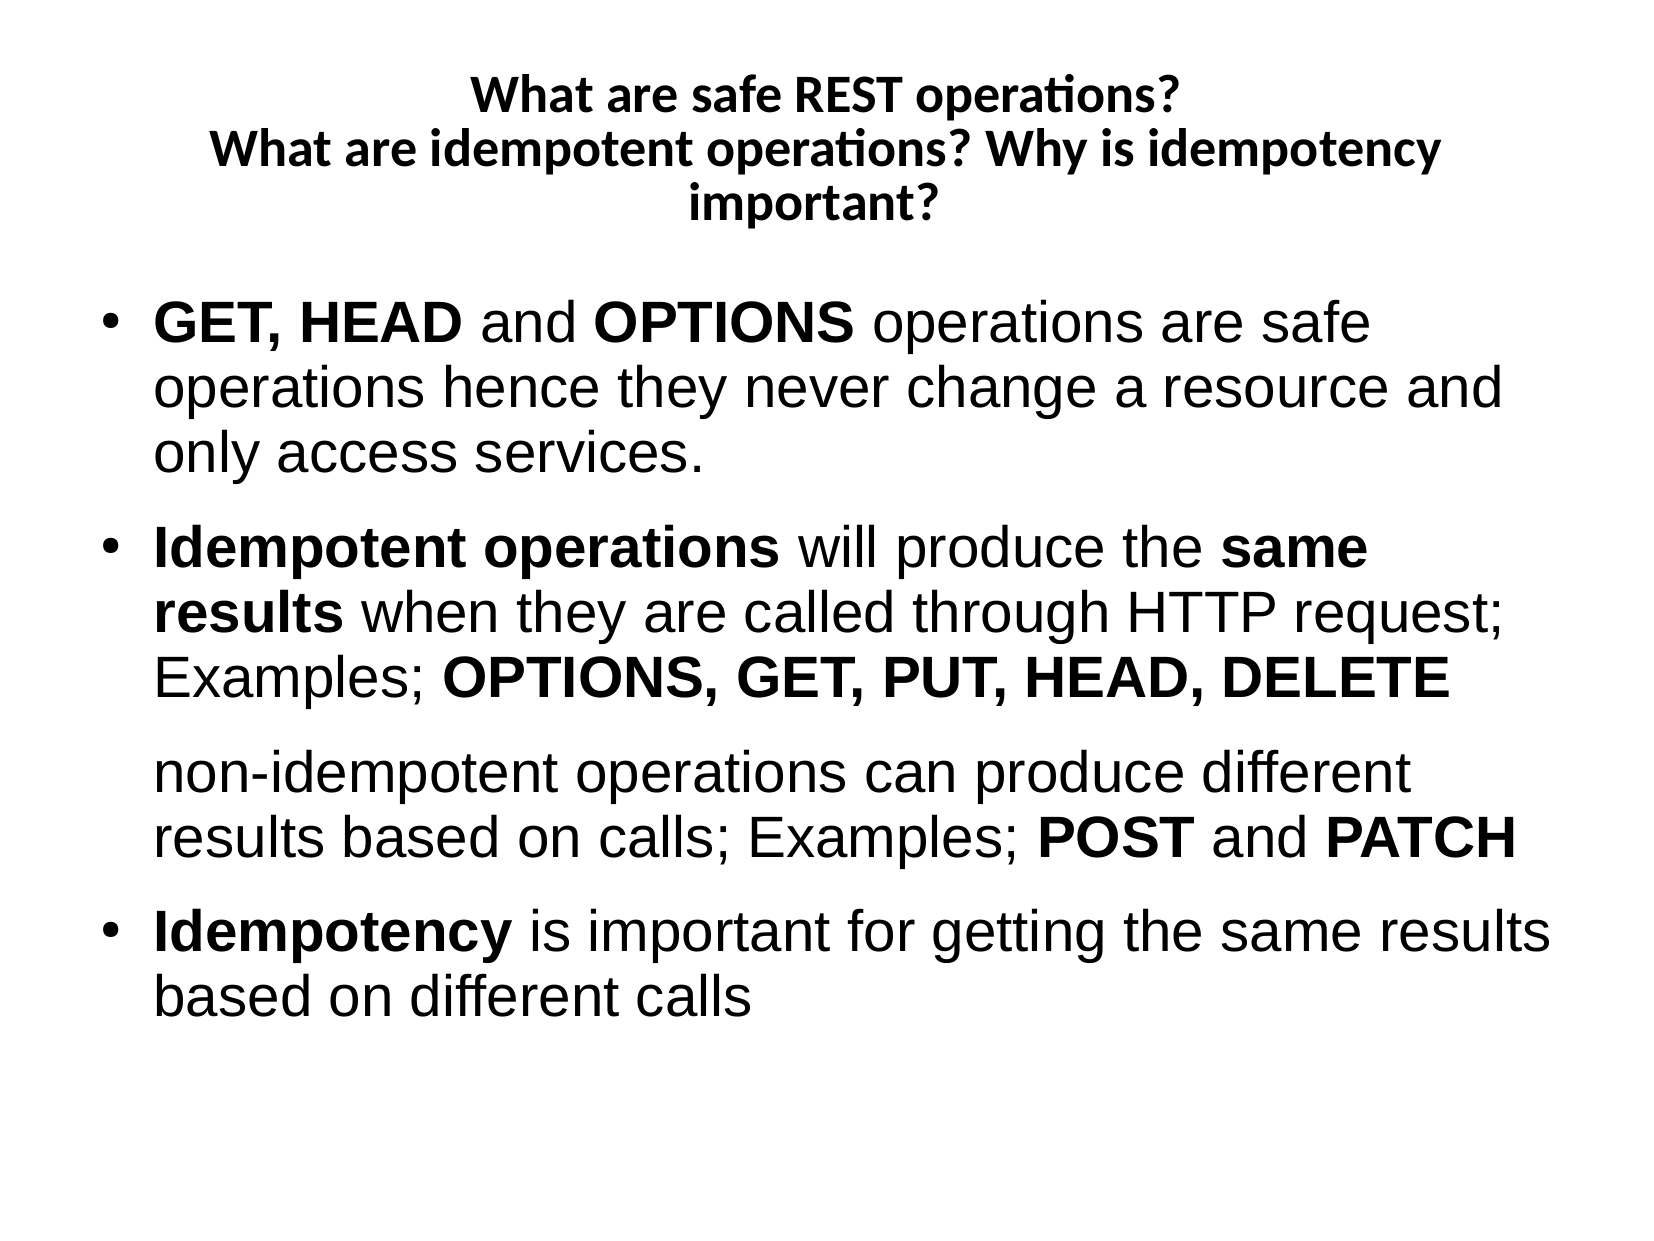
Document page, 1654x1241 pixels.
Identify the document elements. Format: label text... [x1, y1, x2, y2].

list GET, HEAD and OPTIONS operations are safe operations hence they never change a resource and only access services. Idempotent operations will produce the same results when they are called through HTTP request; Examples; OPTIONS, GET, PUT, HEAD, DELETE non-idempotent operations can produce different results based on calls; Examples; POST and PATCH Idempotency is important for getting the same results based on different calls [82, 290, 1571, 1190]
title What are safe REST operations? What are idempotent operations? Why is idempotency important? [82, 49, 1571, 257]
